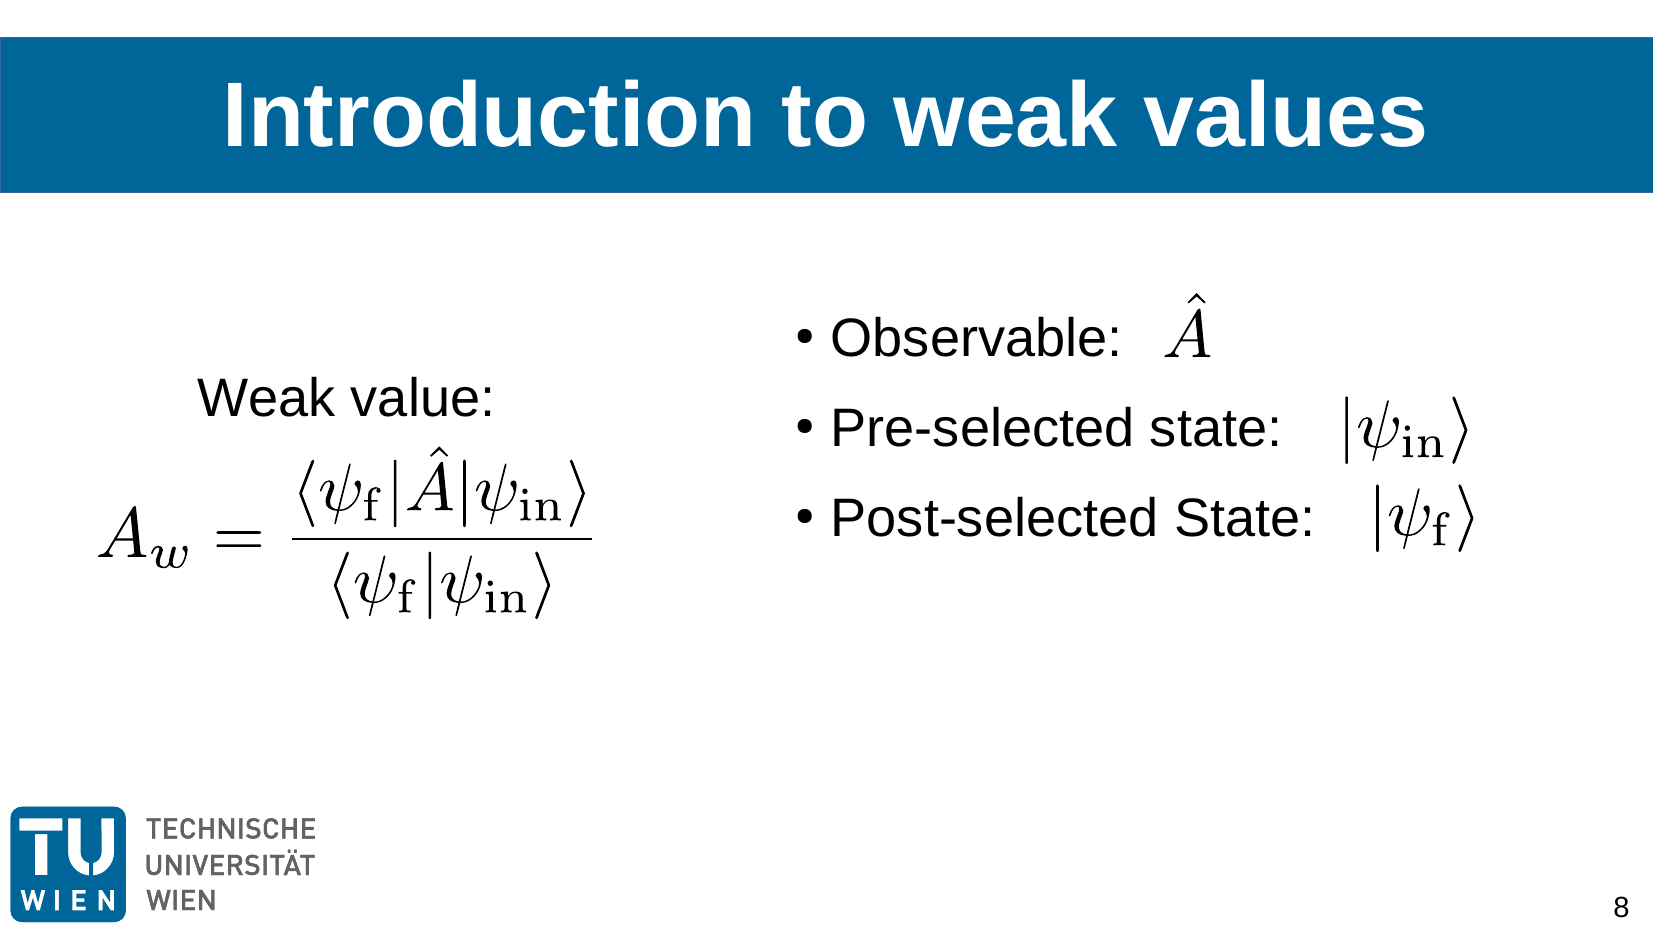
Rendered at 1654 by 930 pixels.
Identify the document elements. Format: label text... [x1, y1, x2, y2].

list Weak value: [197, 367, 503, 436]
list Observable: Pre-selected state: Post-selected State: [795, 217, 1571, 757]
title Introduction to weak values [0, 37, 1653, 193]
picture [1319, 384, 1485, 566]
picture [96, 462, 189, 590]
picture [1155, 270, 1231, 382]
picture [195, 434, 606, 630]
